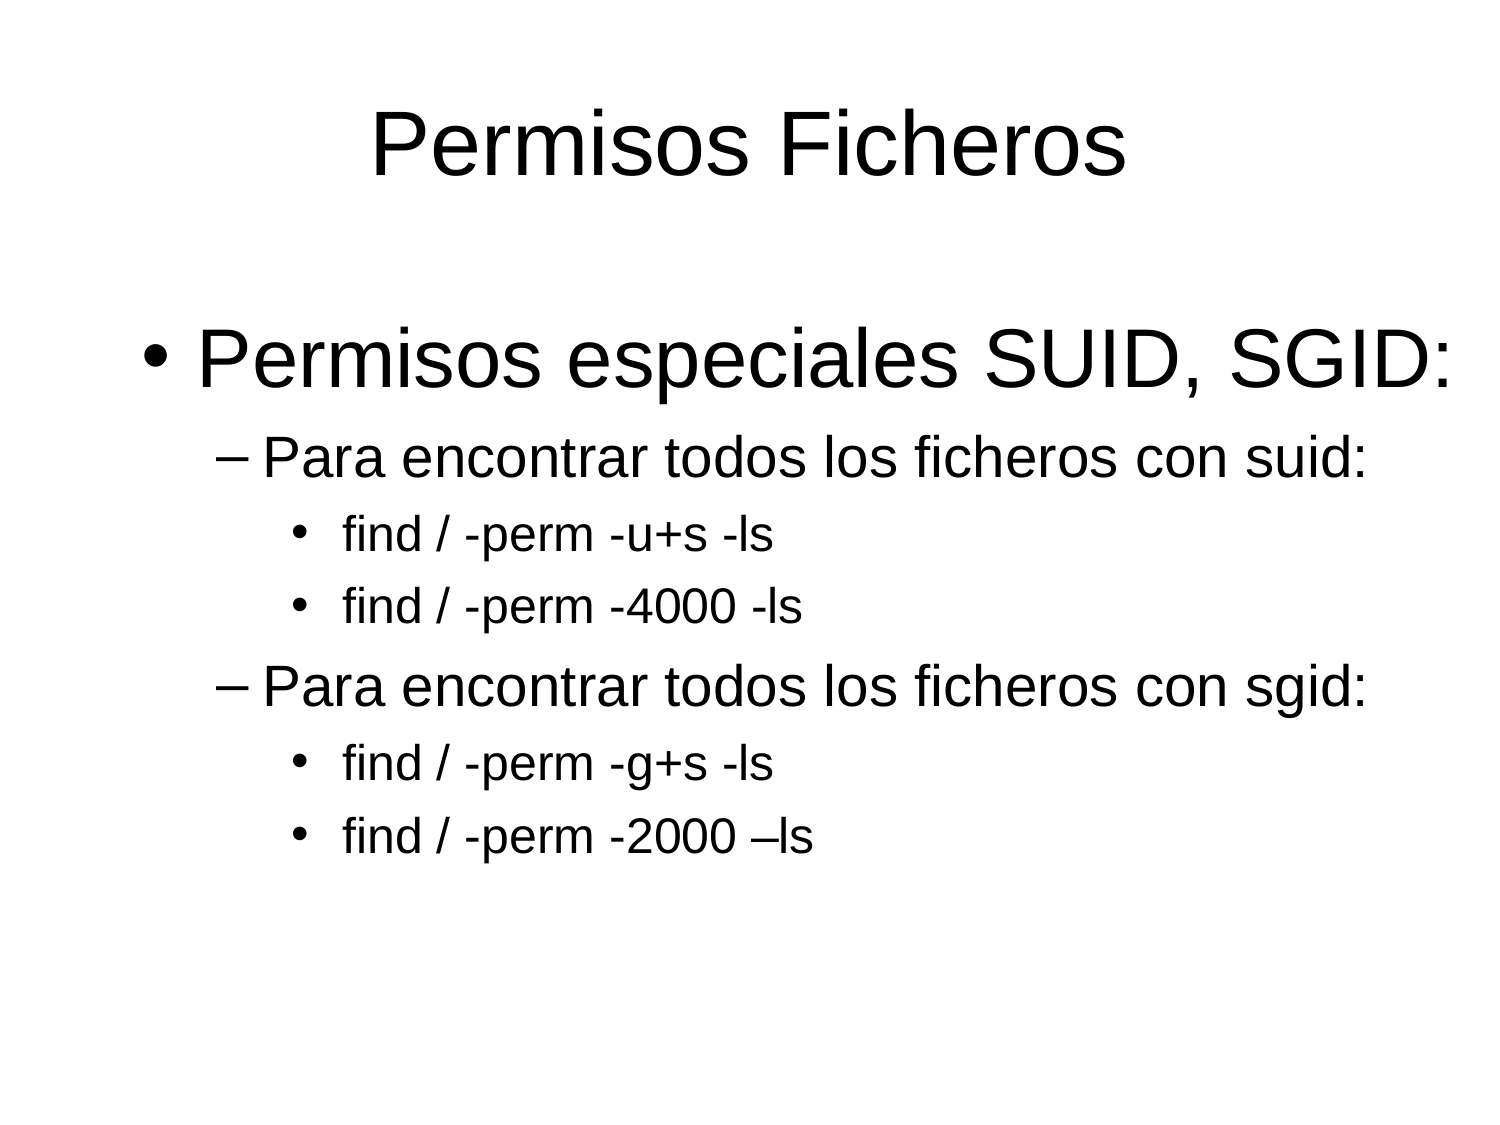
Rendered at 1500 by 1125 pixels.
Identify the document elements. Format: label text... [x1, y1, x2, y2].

title Permisos Ficheros [75, 45, 1426, 233]
list Permisos especiales SUID, SGID: Para encontrar todos los ficheros con suid: find / -perm -u+s -ls find / -perm -4000 -ls Para encontrar todos los ficheros con sgid: find / -perm -g+s -ls find / -perm -2000 –ls [126, 296, 1477, 1040]
